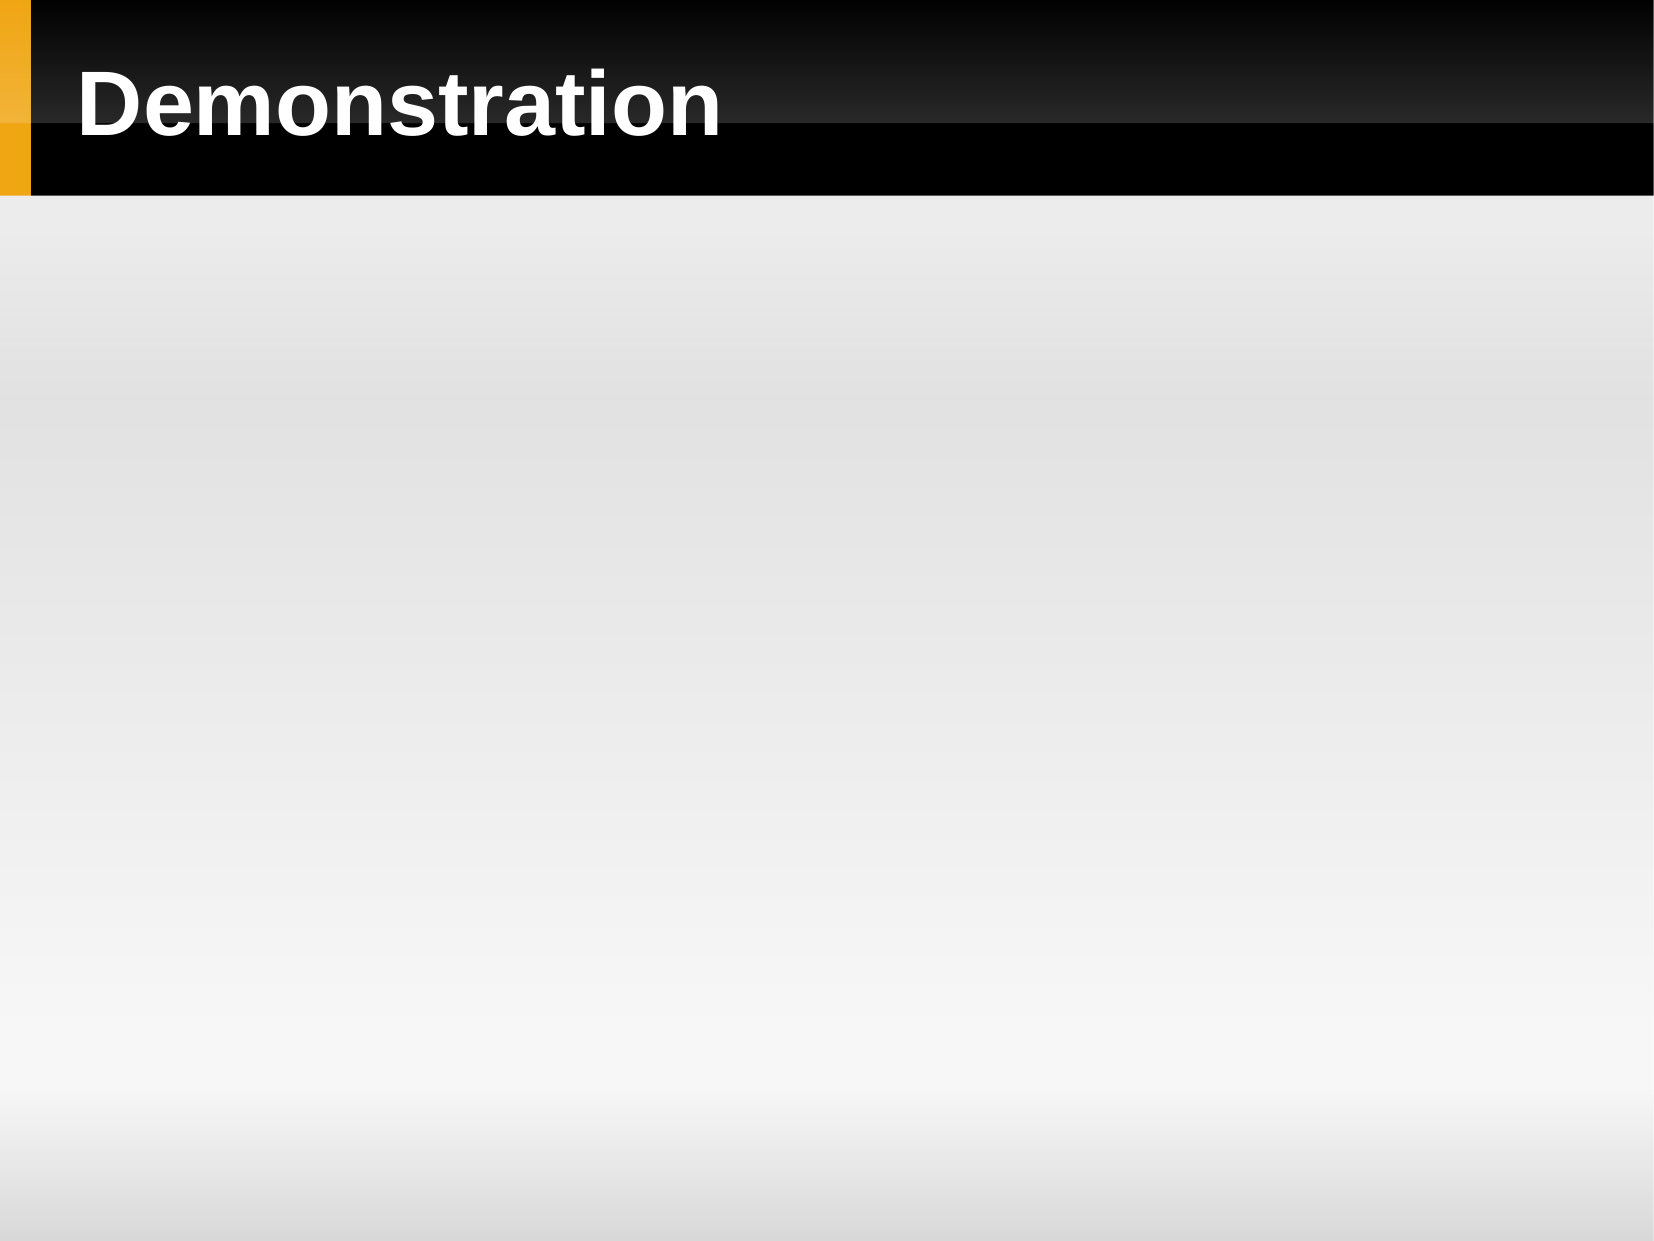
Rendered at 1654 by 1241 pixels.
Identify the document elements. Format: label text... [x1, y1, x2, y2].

title Demonstration [76, 0, 1565, 208]
picture [0, 0, 1654, 1241]
